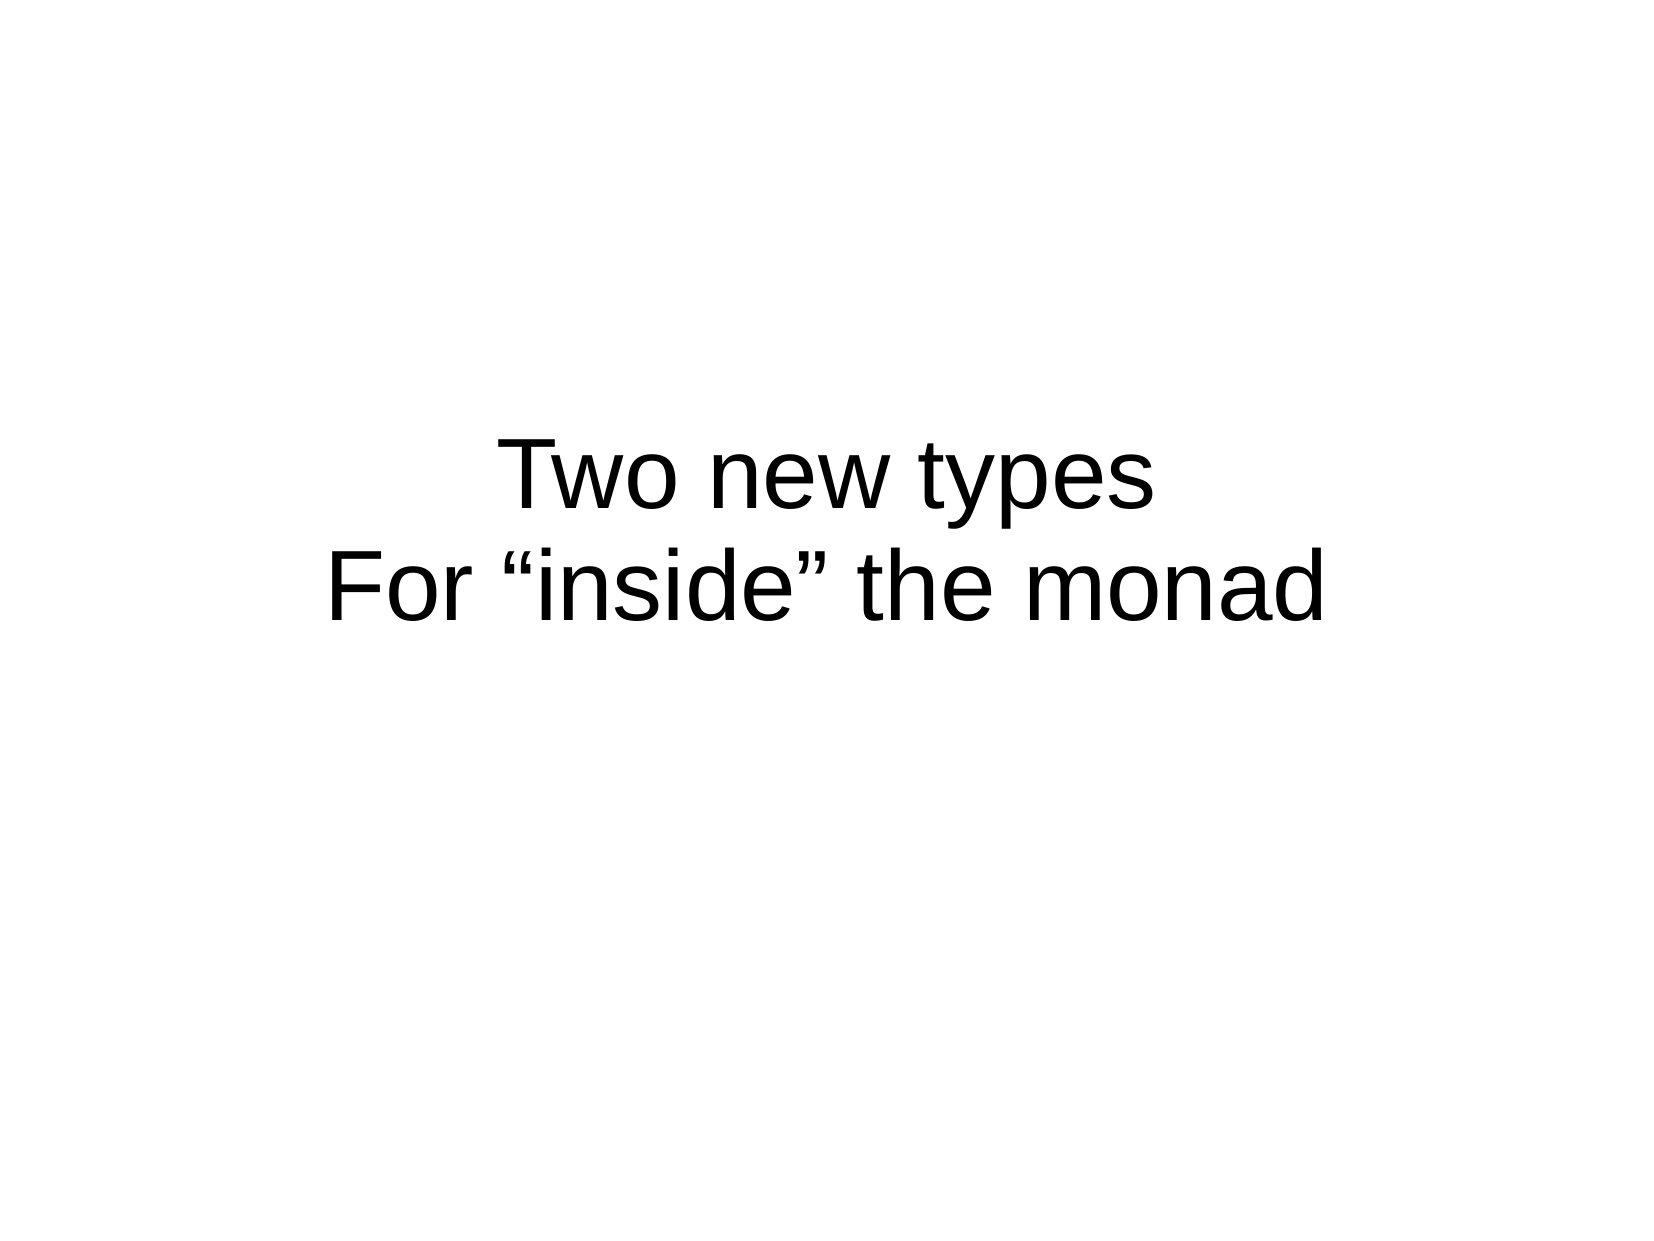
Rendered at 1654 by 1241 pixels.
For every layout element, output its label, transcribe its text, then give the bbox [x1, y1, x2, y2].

subtitle Two new types For “inside” the monad [82, 49, 1571, 1010]
